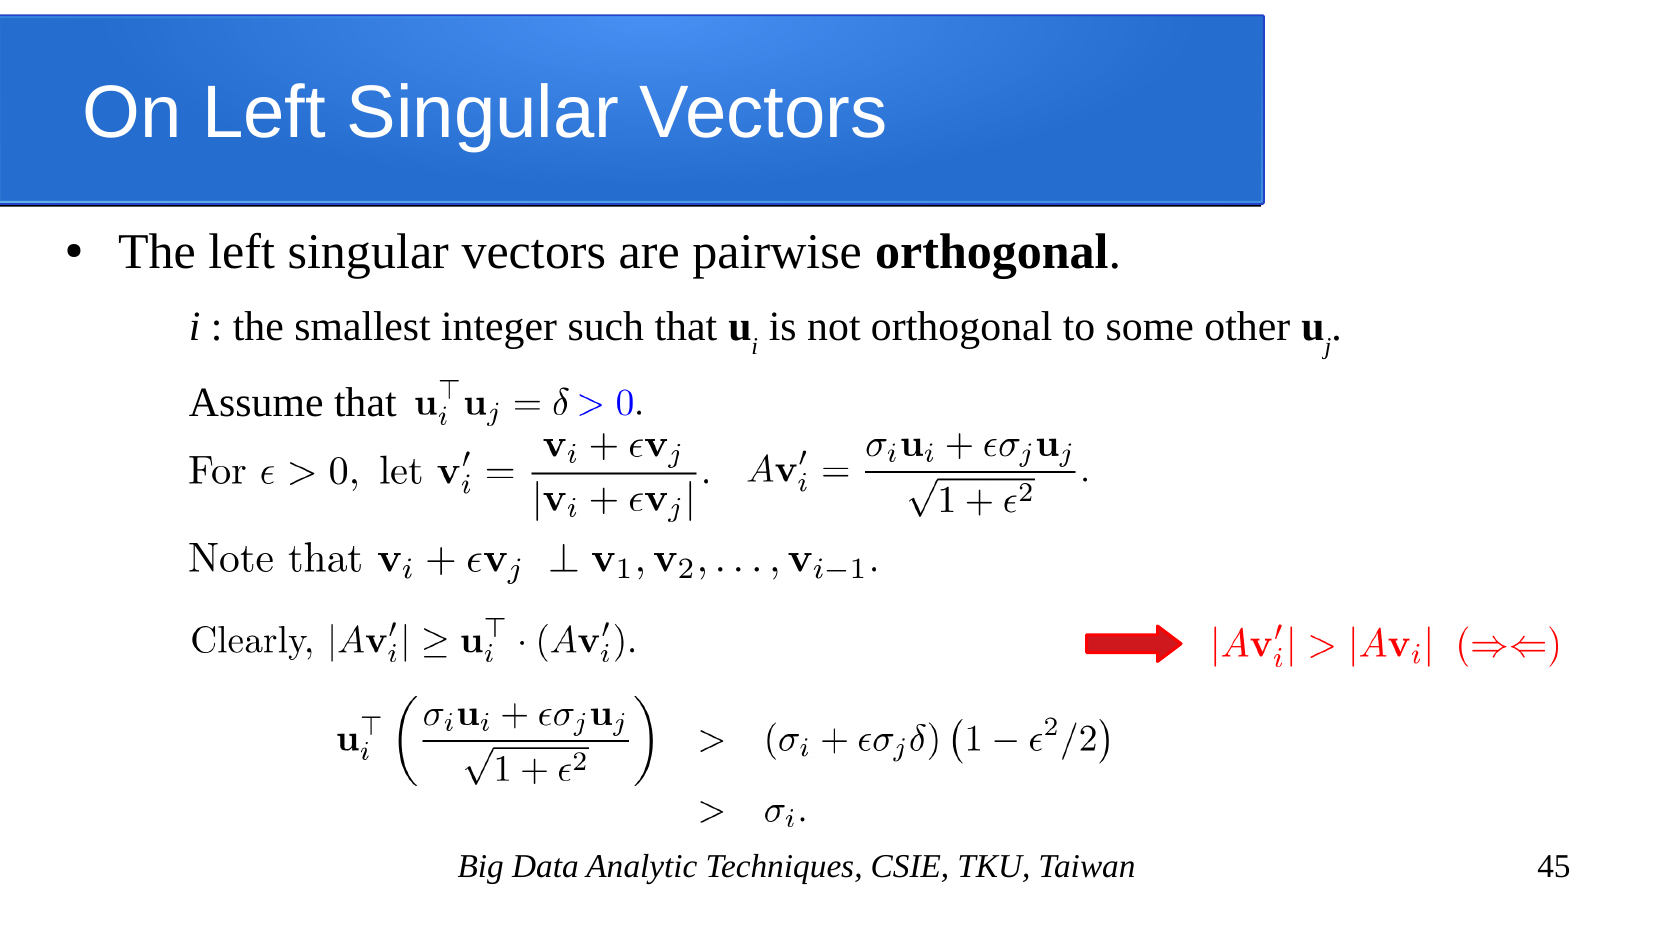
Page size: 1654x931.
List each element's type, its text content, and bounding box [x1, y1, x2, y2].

picture [192, 618, 634, 662]
text_box [1086, 625, 1182, 662]
picture [1214, 624, 1558, 667]
picture [747, 433, 1087, 517]
title On Left Singular Vectors [82, 35, 1235, 189]
picture [189, 433, 708, 523]
picture [337, 696, 1109, 827]
picture [415, 380, 641, 426]
picture [189, 542, 876, 584]
list The left singular vectors are pairwise orthogonal. i : the smallest integer such that ui is not orthogonal to some other uj. Assume that [47, 224, 1536, 764]
